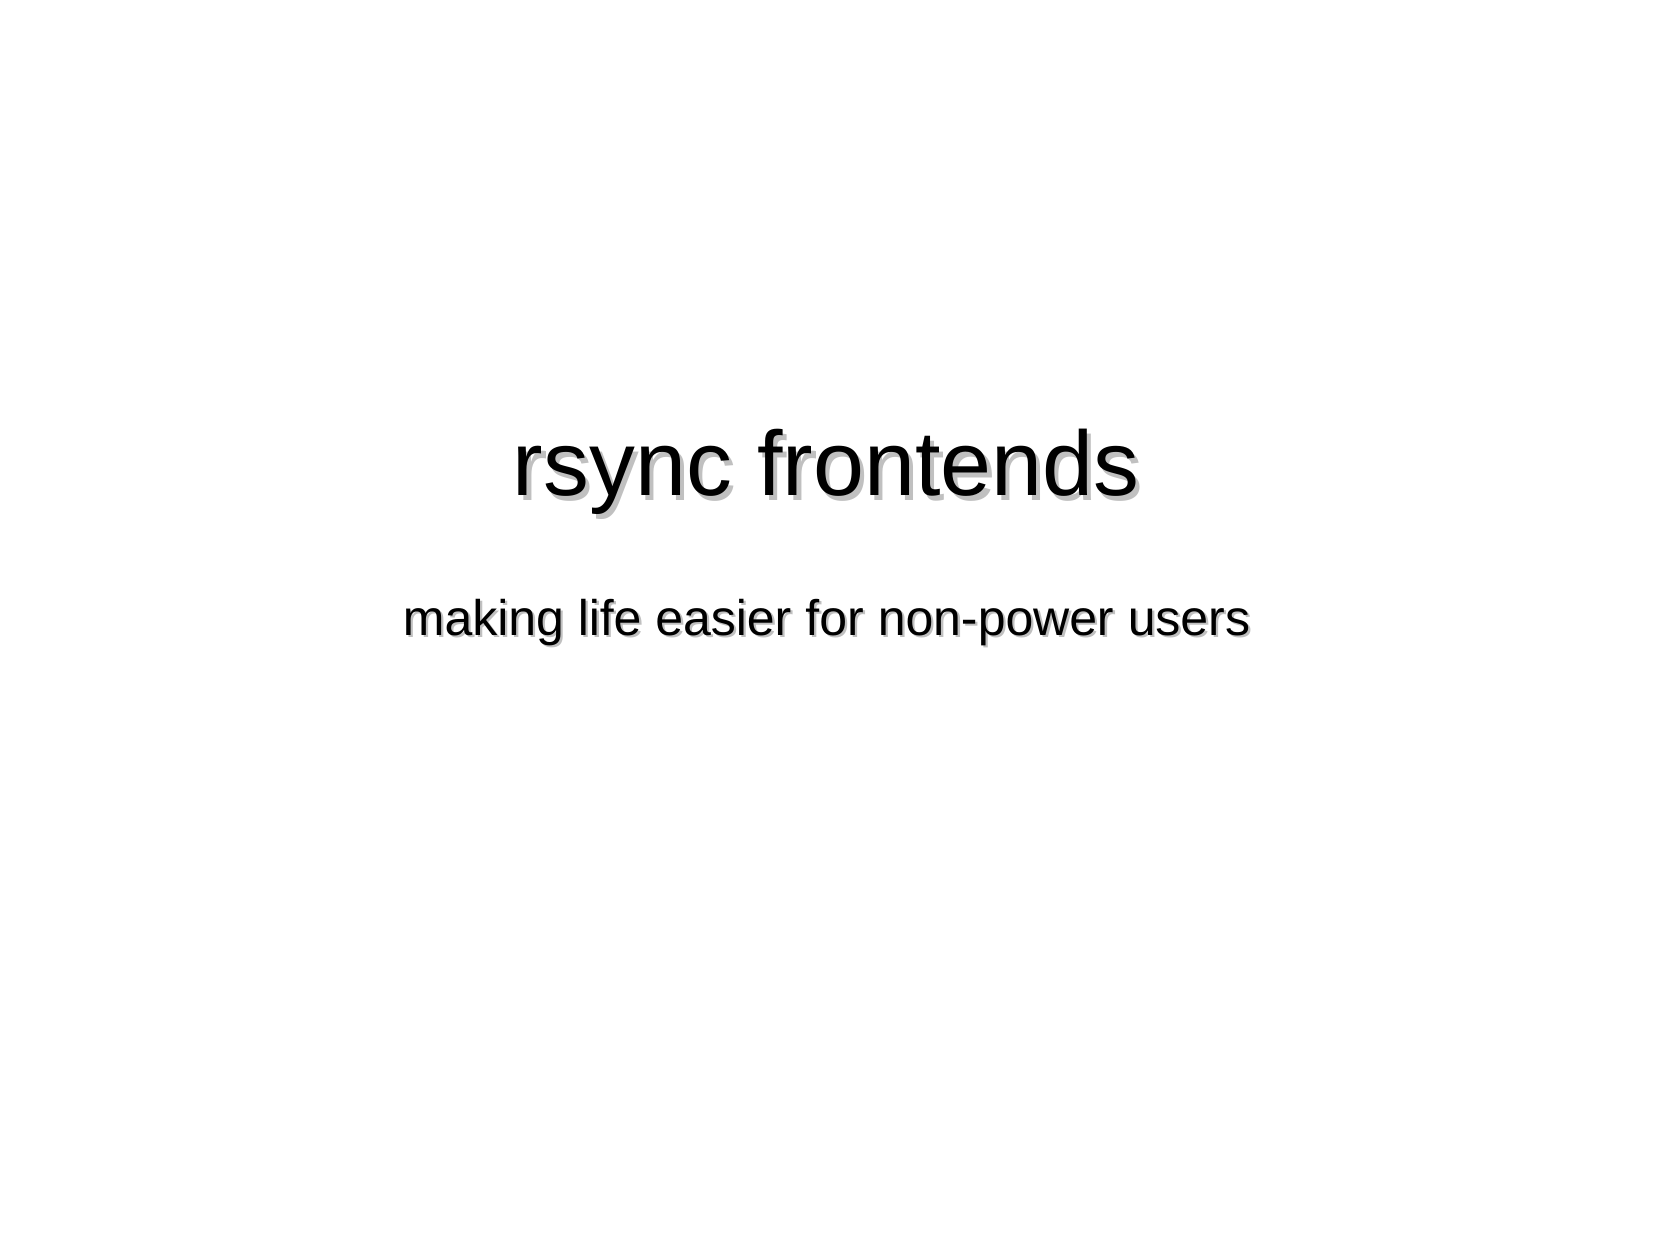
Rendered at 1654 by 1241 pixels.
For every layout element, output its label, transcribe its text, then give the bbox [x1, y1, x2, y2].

subtitle rsync frontends making life easier for non-power users [82, 49, 1571, 1010]
